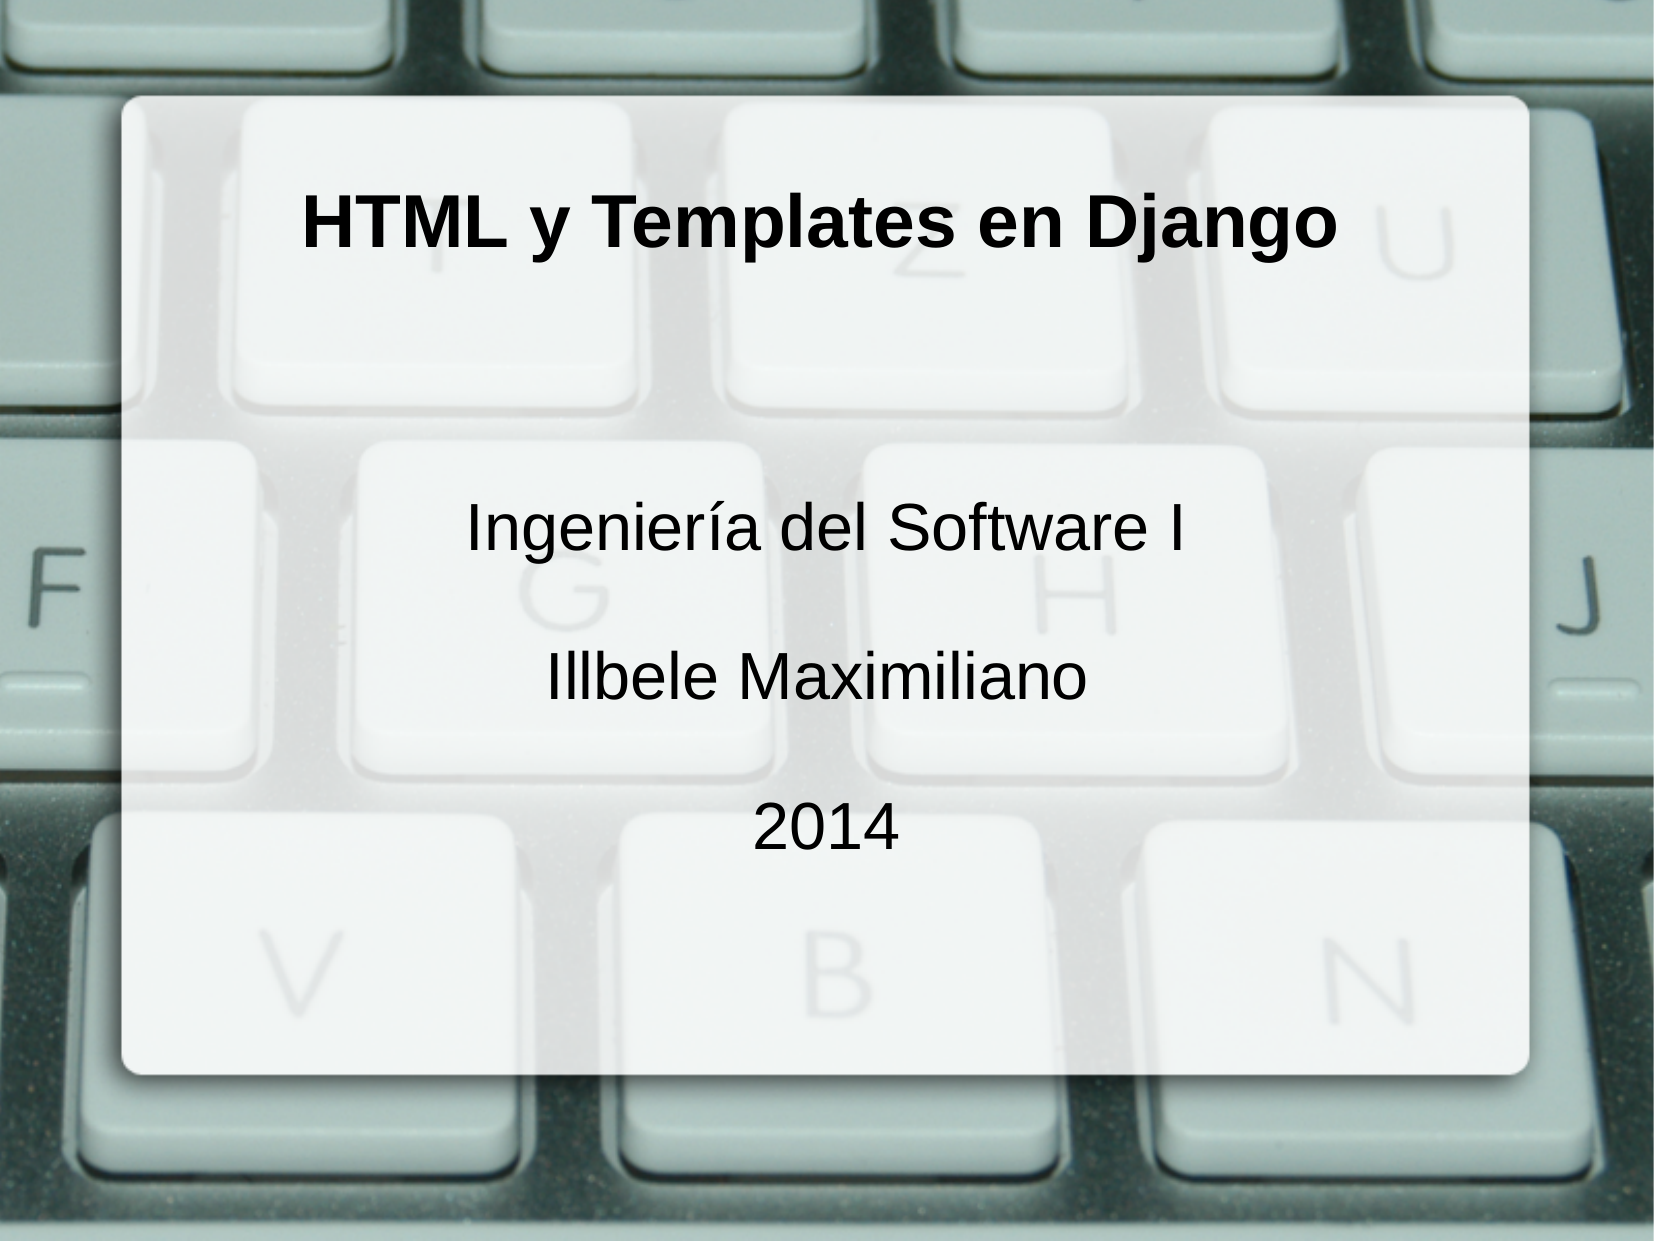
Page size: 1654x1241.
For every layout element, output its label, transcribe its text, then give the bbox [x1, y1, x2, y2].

picture [0, 0, 1654, 1241]
subtitle Ingeniería del Software I Illbele Maximiliano 2014 [147, 354, 1506, 1074]
title HTML y Templates en Django [135, 117, 1506, 325]
